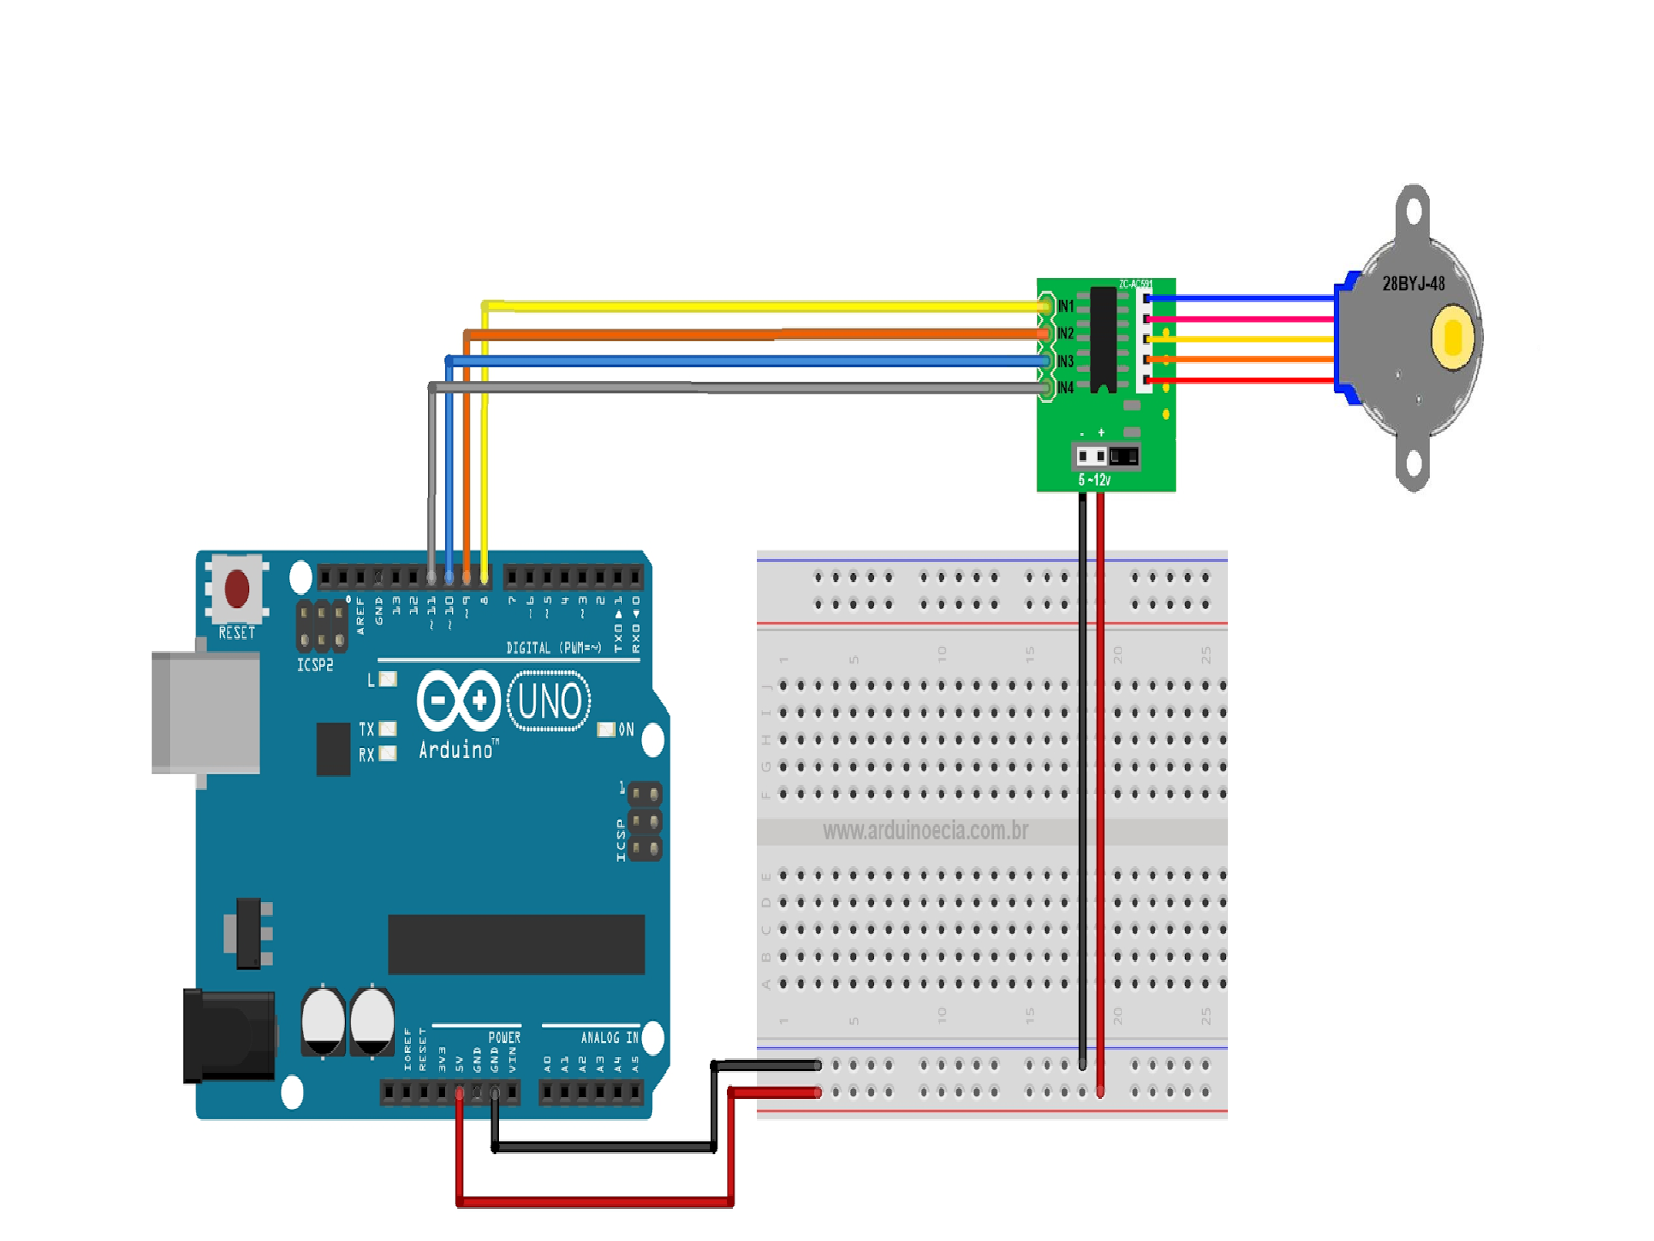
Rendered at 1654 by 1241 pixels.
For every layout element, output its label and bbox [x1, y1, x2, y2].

picture [106, 58, 1607, 1241]
